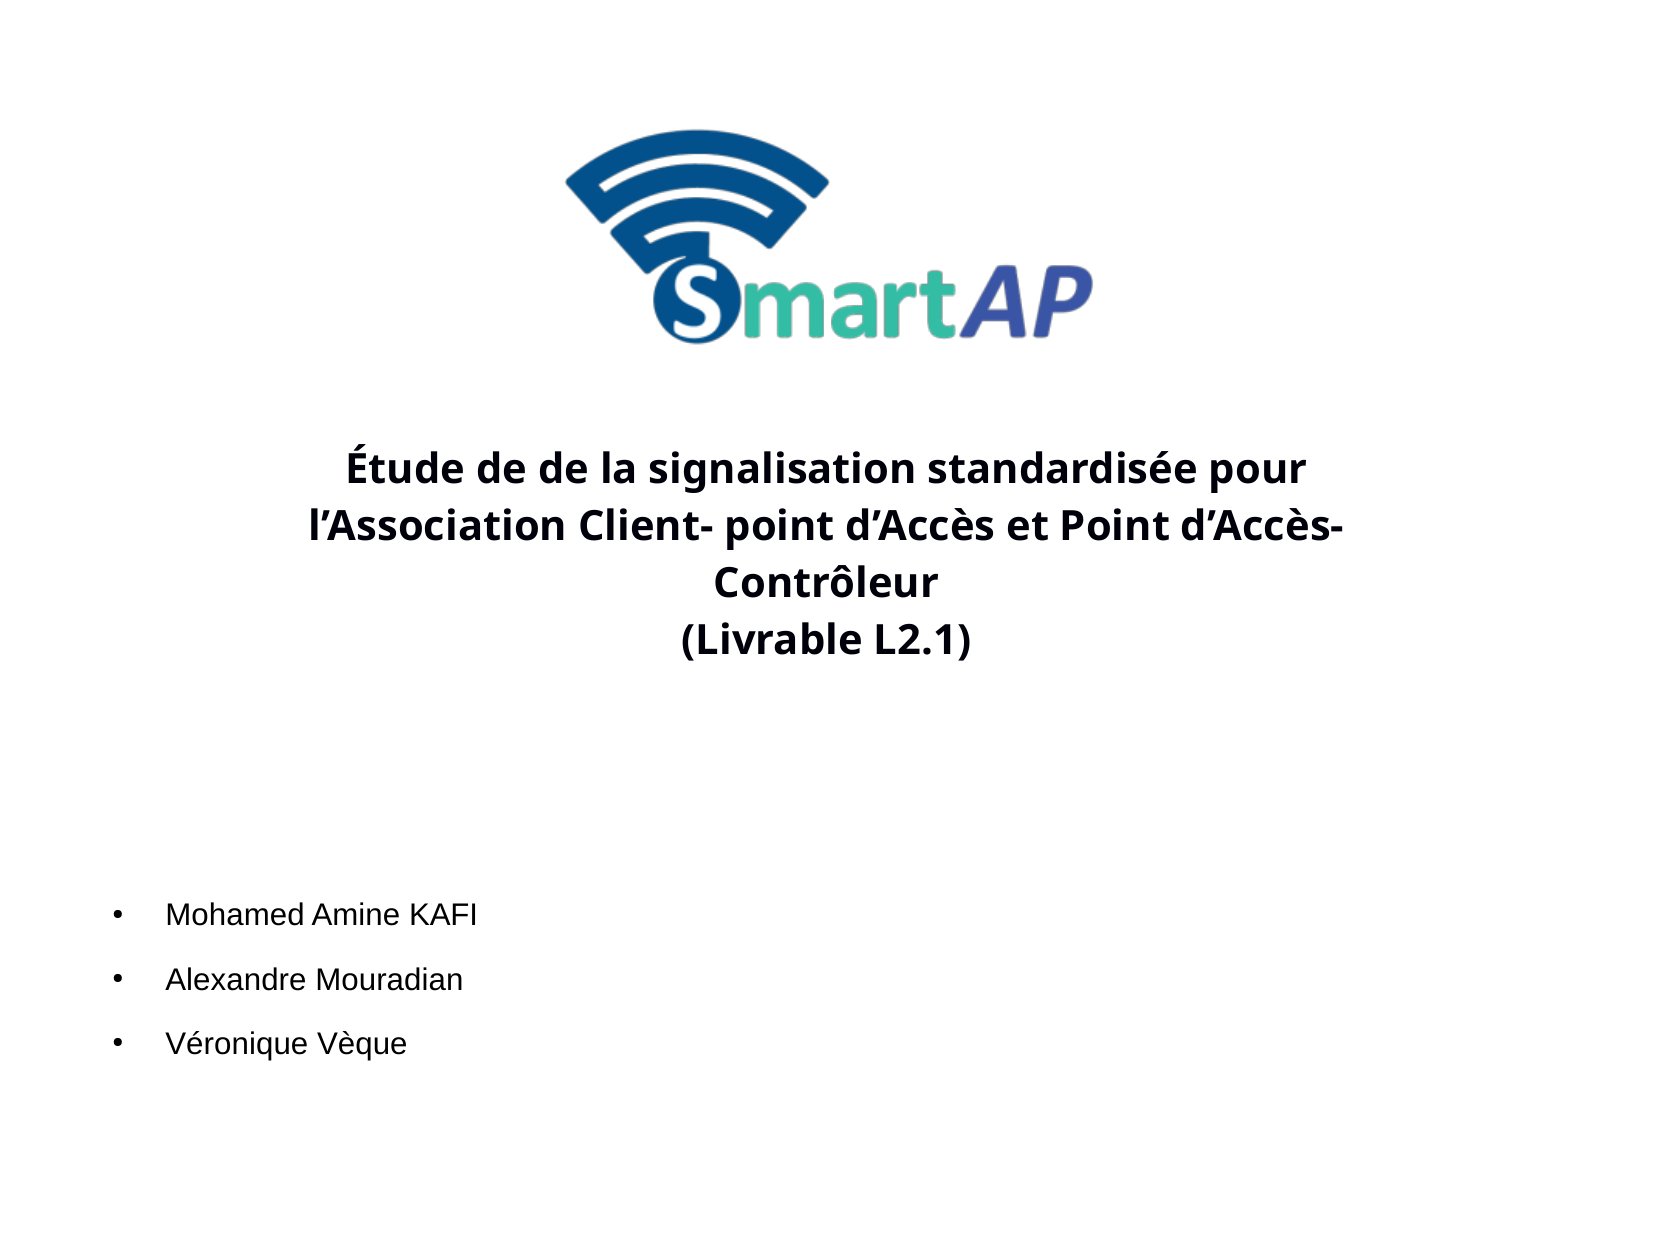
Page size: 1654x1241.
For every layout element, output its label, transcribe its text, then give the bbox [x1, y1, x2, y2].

title Étude de de la signalisation standardisée pour l’Association Client- point d’Accès et Point d’Accès- Contrôleur (Livrable L2.1) [252, 455, 1402, 650]
list Mohamed Amine KAFI Alexandre Mouradian Véronique Vèque [94, 897, 520, 1104]
picture [519, 18, 1138, 456]
